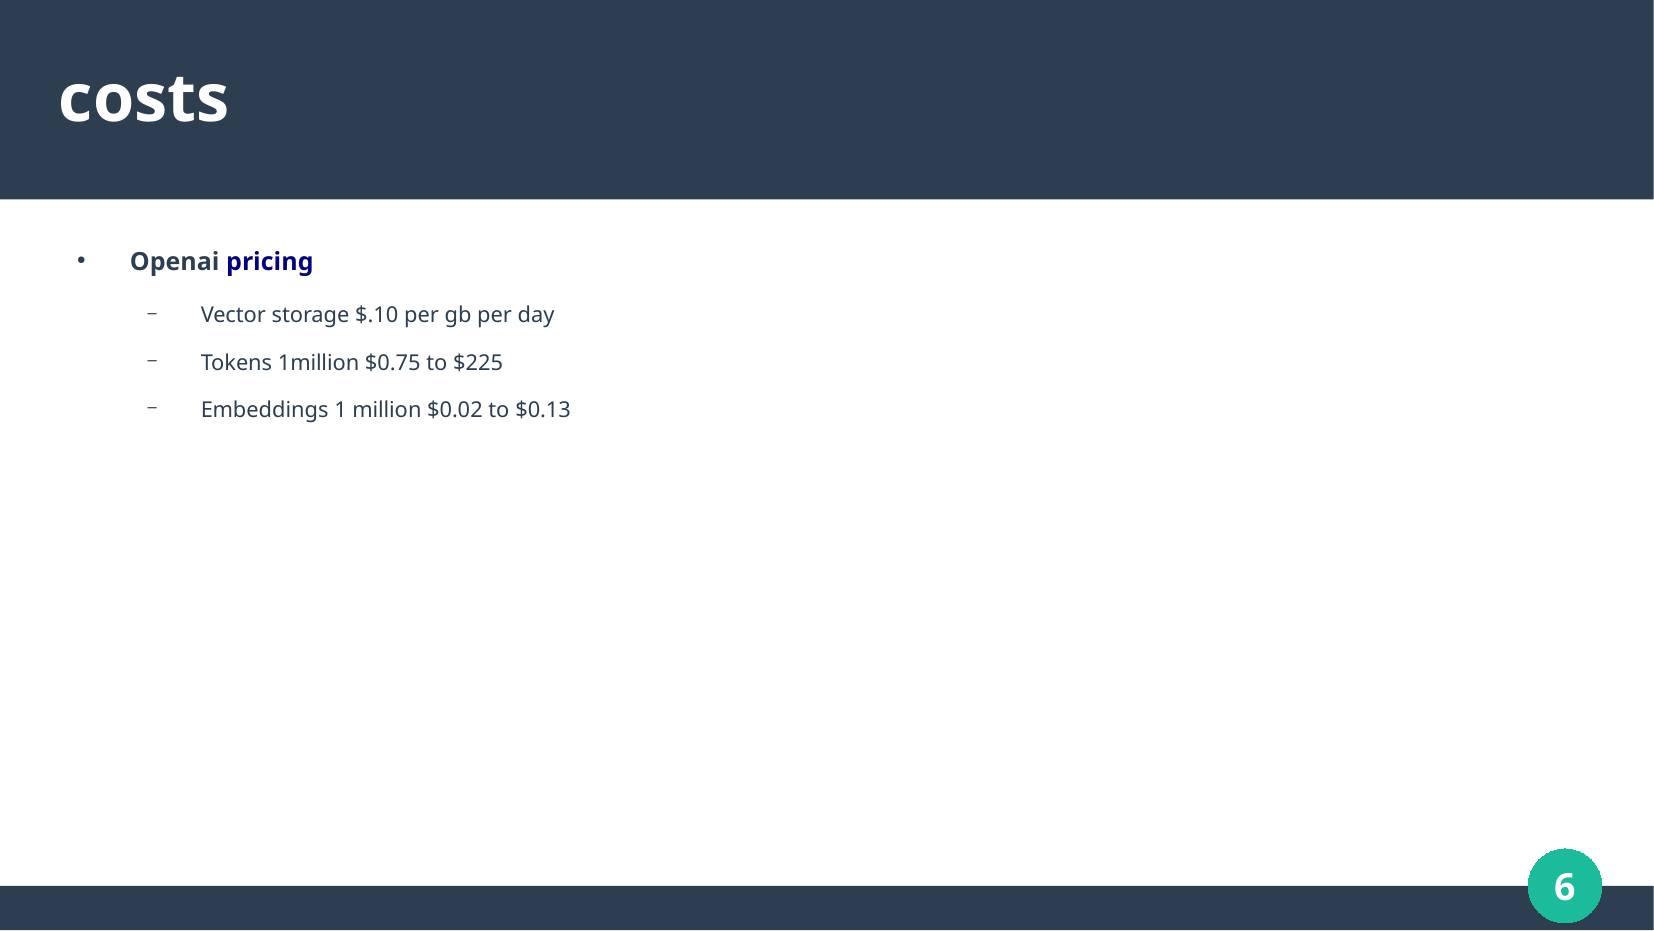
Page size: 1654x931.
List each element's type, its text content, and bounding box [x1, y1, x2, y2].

list Openai pricing Vector storage $.10 per gb per day Tokens 1million $0.75 to $225 Embeddings 1 million $0.02 to $0.13 [59, 243, 1595, 864]
title costs [59, 37, 1595, 155]
